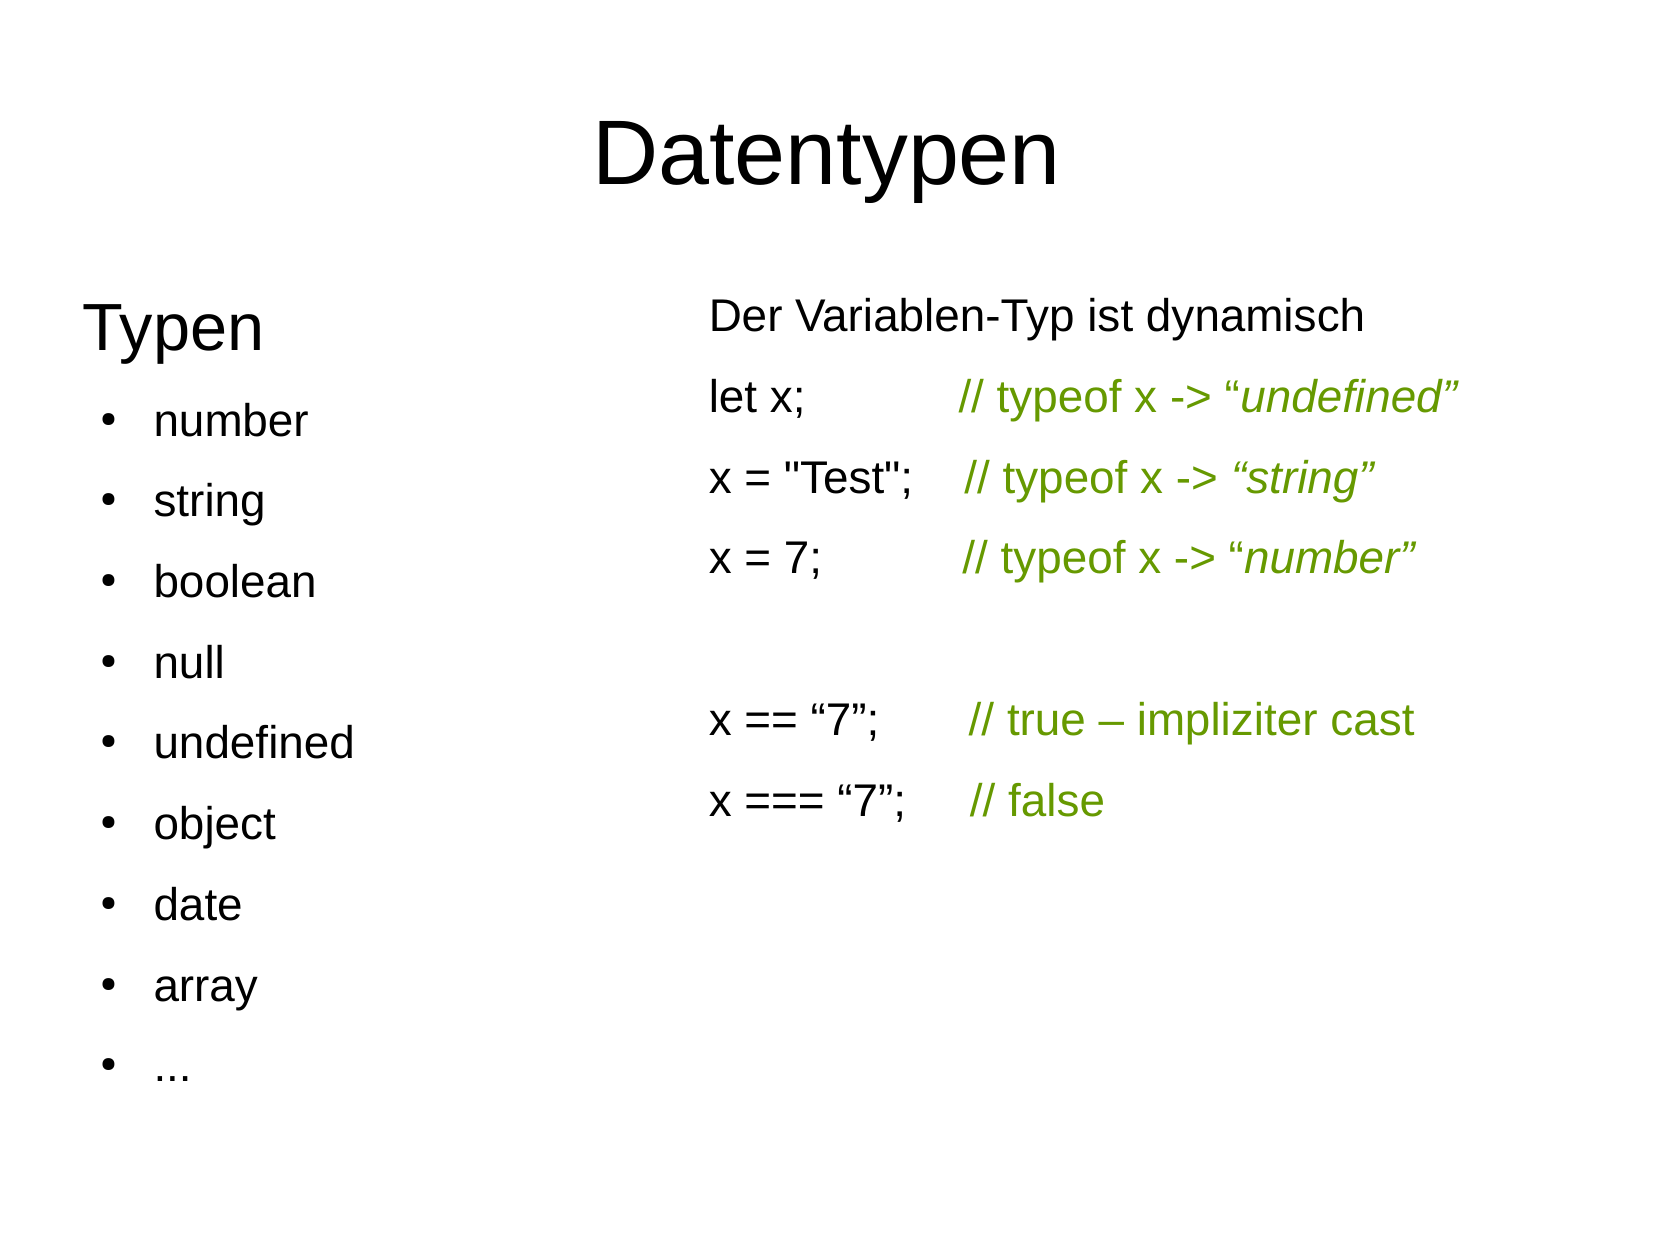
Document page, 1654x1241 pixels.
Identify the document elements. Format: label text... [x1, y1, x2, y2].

title Datentypen [82, 49, 1571, 257]
list Der Variablen-Typ ist dynamisch let x; // typeof x -> “undefined” x = "Test"; // typeof x -> “string” x = 7; // typeof x -> “number” x == “7”; // true – impliziter cast x === “7”; // false [708, 290, 1572, 1109]
list Typen number string boolean null undefined object date array ... [82, 290, 532, 1109]
